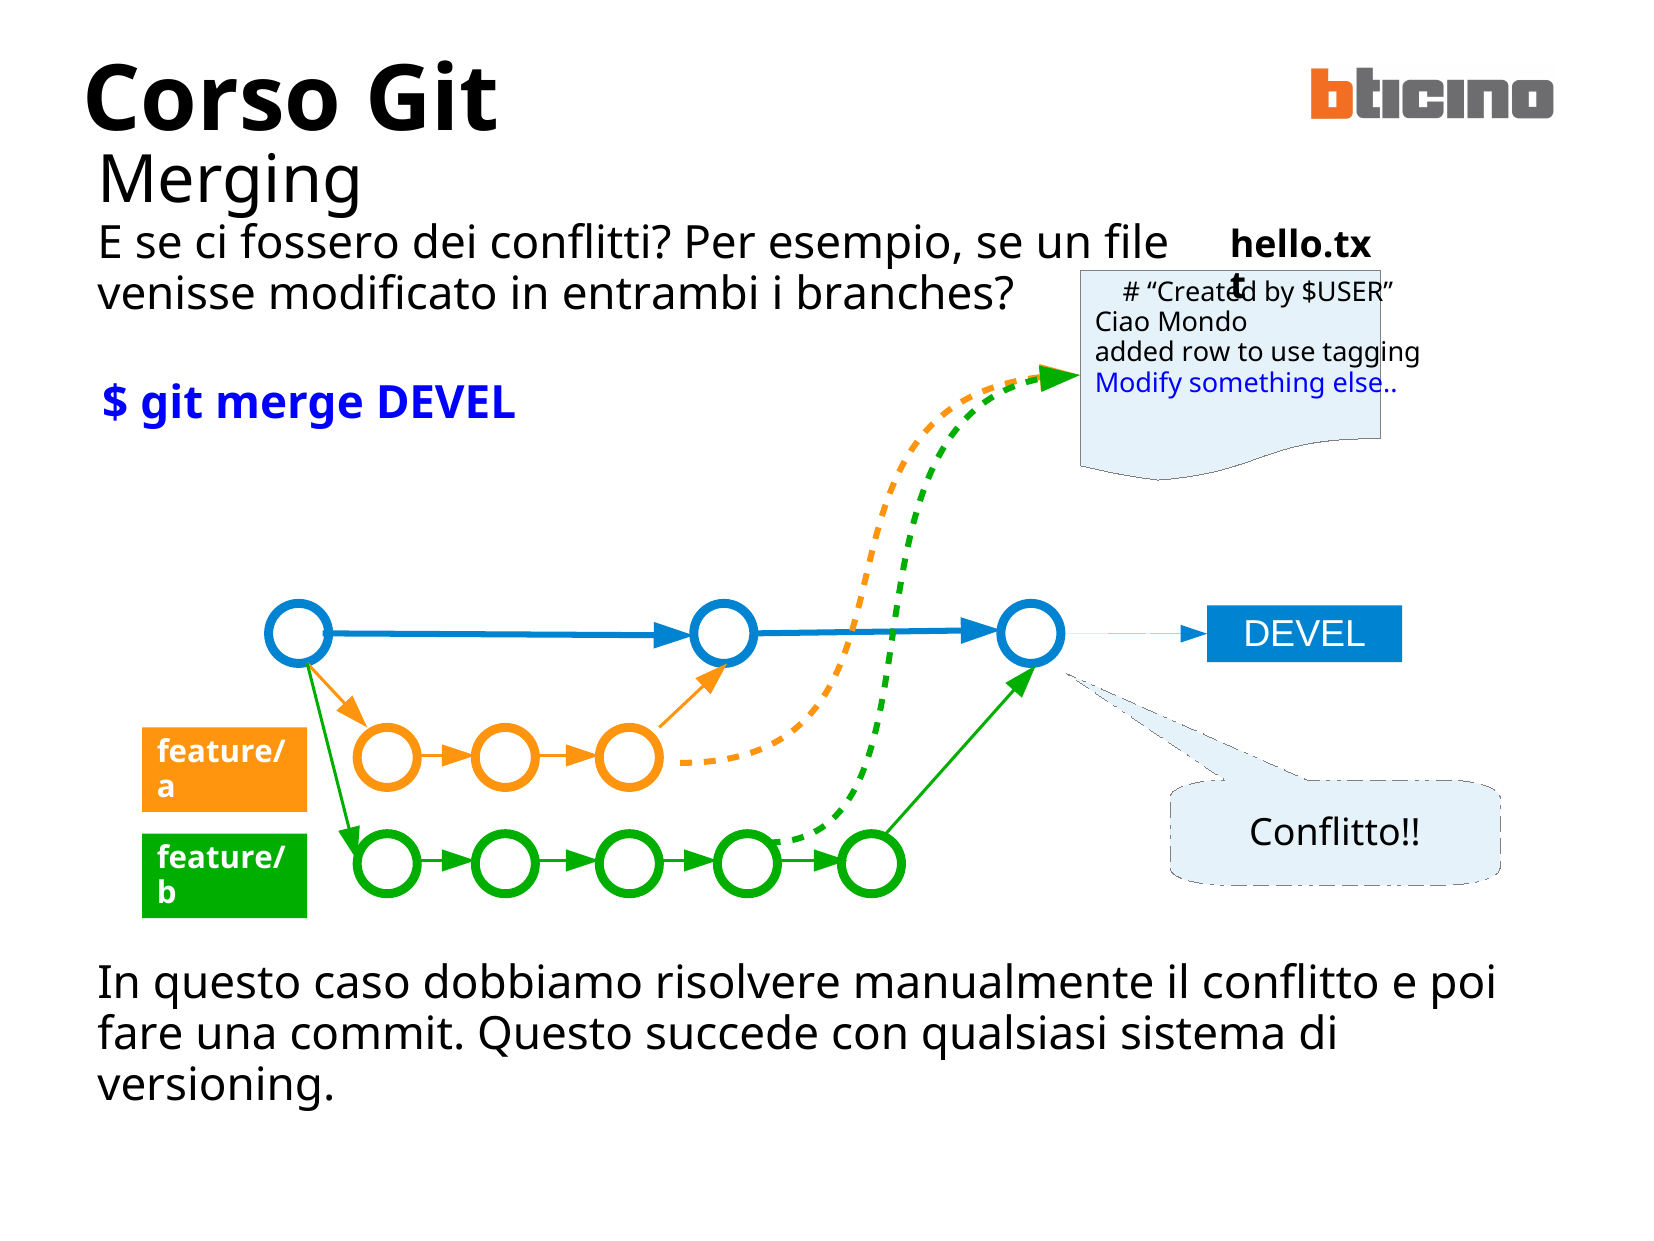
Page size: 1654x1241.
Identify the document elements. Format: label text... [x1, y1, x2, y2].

text_box DEVEL [1207, 605, 1403, 663]
text_box # “Created by $USER” Ciao Mondo added row to use tagging Modify something else.. [1080, 270, 1381, 481]
text_box feature/a [142, 727, 308, 777]
text_box In questo caso dobbiamo risolvere manualmente il conflitto e poi fare una commit. Questo succede con qualsiasi sistema di versioning. [82, 950, 1557, 1142]
text_box feature/b [142, 833, 308, 884]
text_box $ git merge DEVEL [87, 370, 555, 437]
title Corso Git [82, 48, 1570, 151]
text_box Conflitto!! [1066, 673, 1501, 886]
text_box Merging E se ci fossero dei conflitti? Per esempio, se un file venisse modificato in entrambi i branches? [82, 135, 1557, 327]
text_box hello.txt [1215, 216, 1396, 274]
